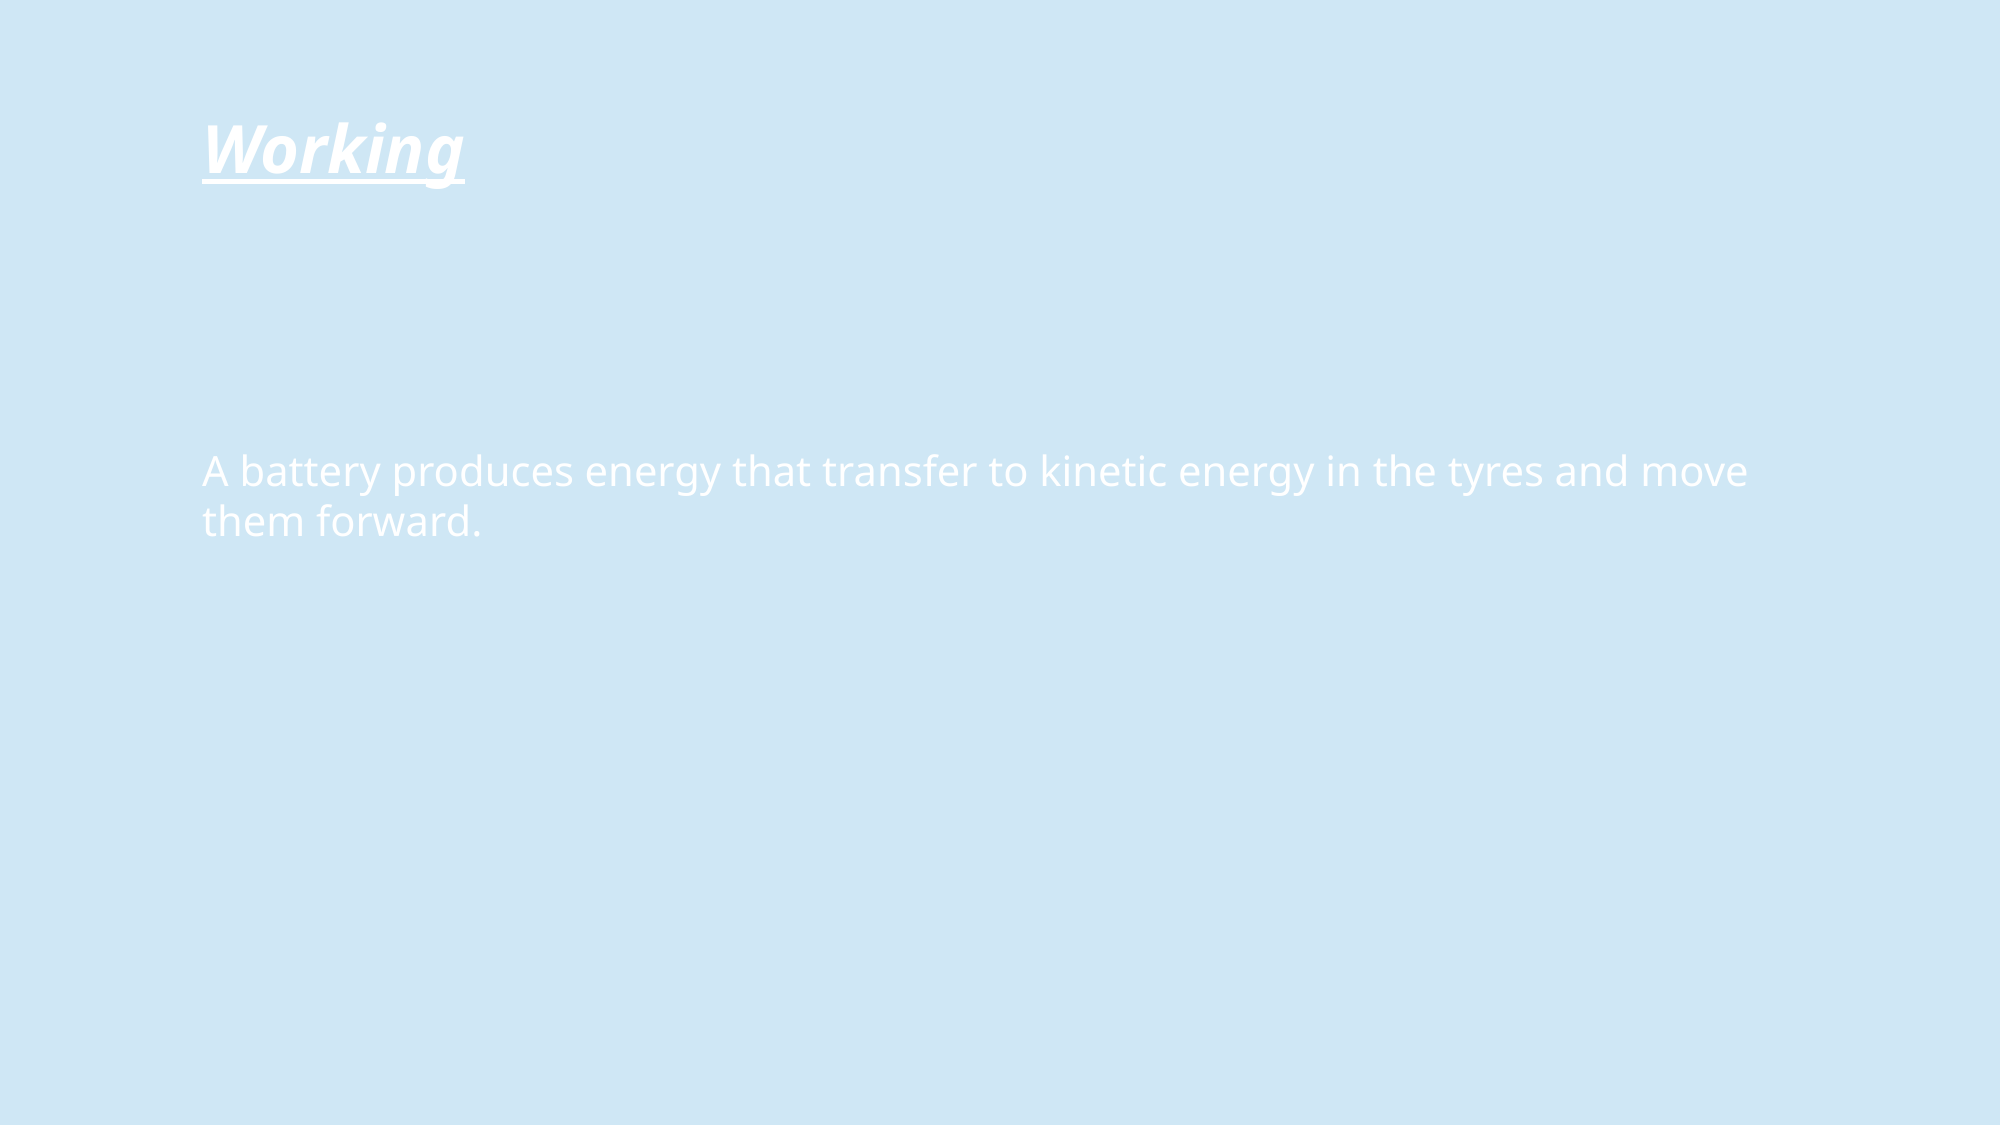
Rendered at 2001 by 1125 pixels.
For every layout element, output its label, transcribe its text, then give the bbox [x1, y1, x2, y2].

title Working [187, 99, 1813, 413]
list A battery produces energy that transfer to kinetic energy in the tyres and move them forward. [187, 437, 1813, 950]
